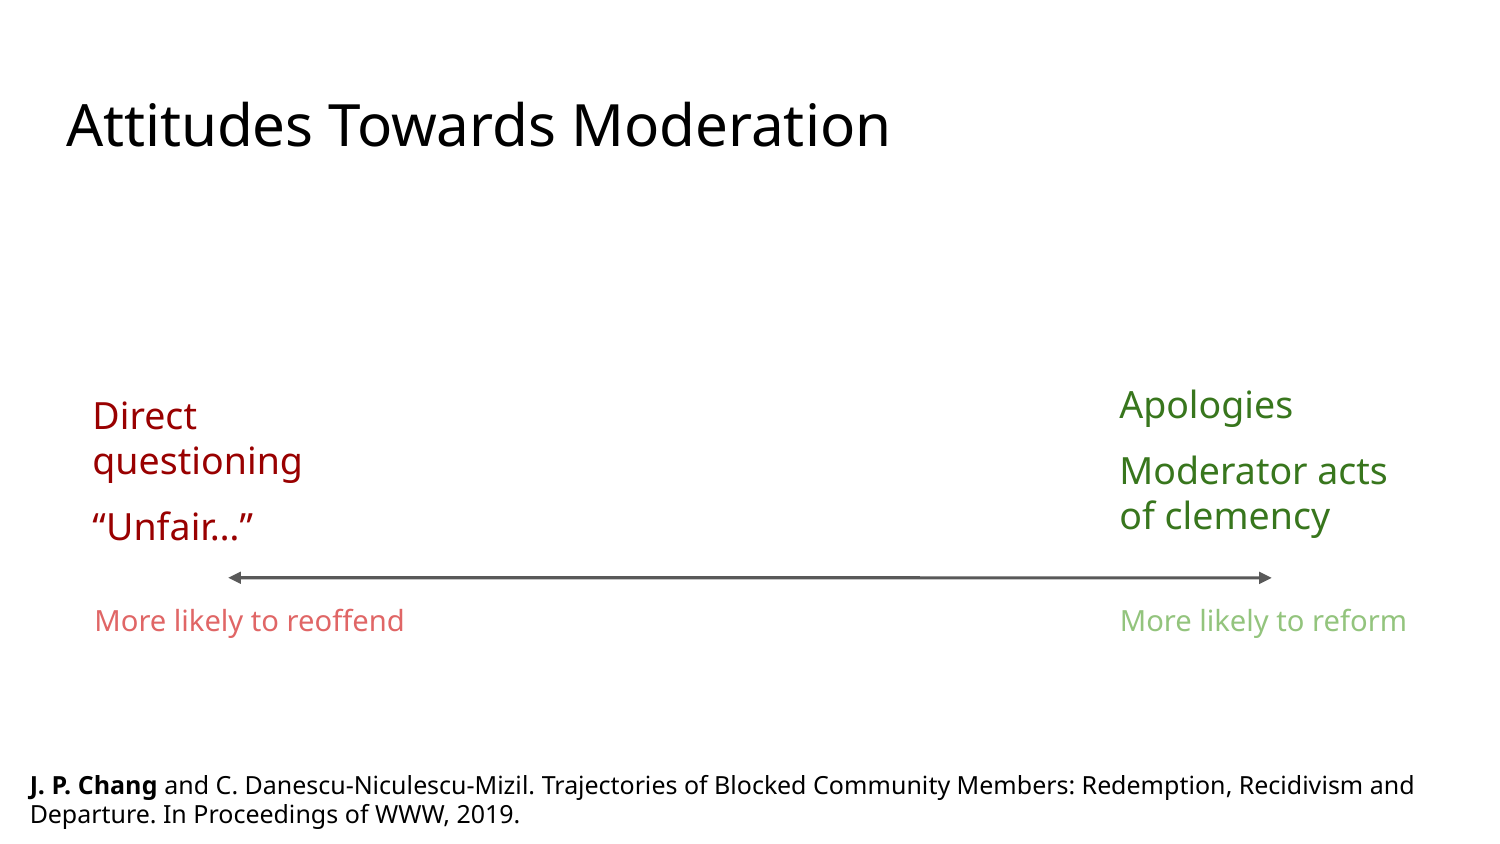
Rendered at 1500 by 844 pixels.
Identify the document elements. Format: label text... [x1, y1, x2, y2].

text_box Direct questioning “Unfair…” [77, 376, 422, 553]
text_box More likely to reform [1070, 587, 1457, 693]
text_box Apologies Moderator acts of clemency [1104, 366, 1423, 543]
title Attitudes Towards Moderation [51, 72, 1449, 167]
text_box J. P. Chang and C. Danescu-Niculescu-Mizil. Trajectories of Blocked Community Members: Redemption, Recidivism and Departure. In Proceedings of WWW, 2019. [14, 754, 1480, 828]
text_box More likely to reoffend [56, 587, 443, 693]
